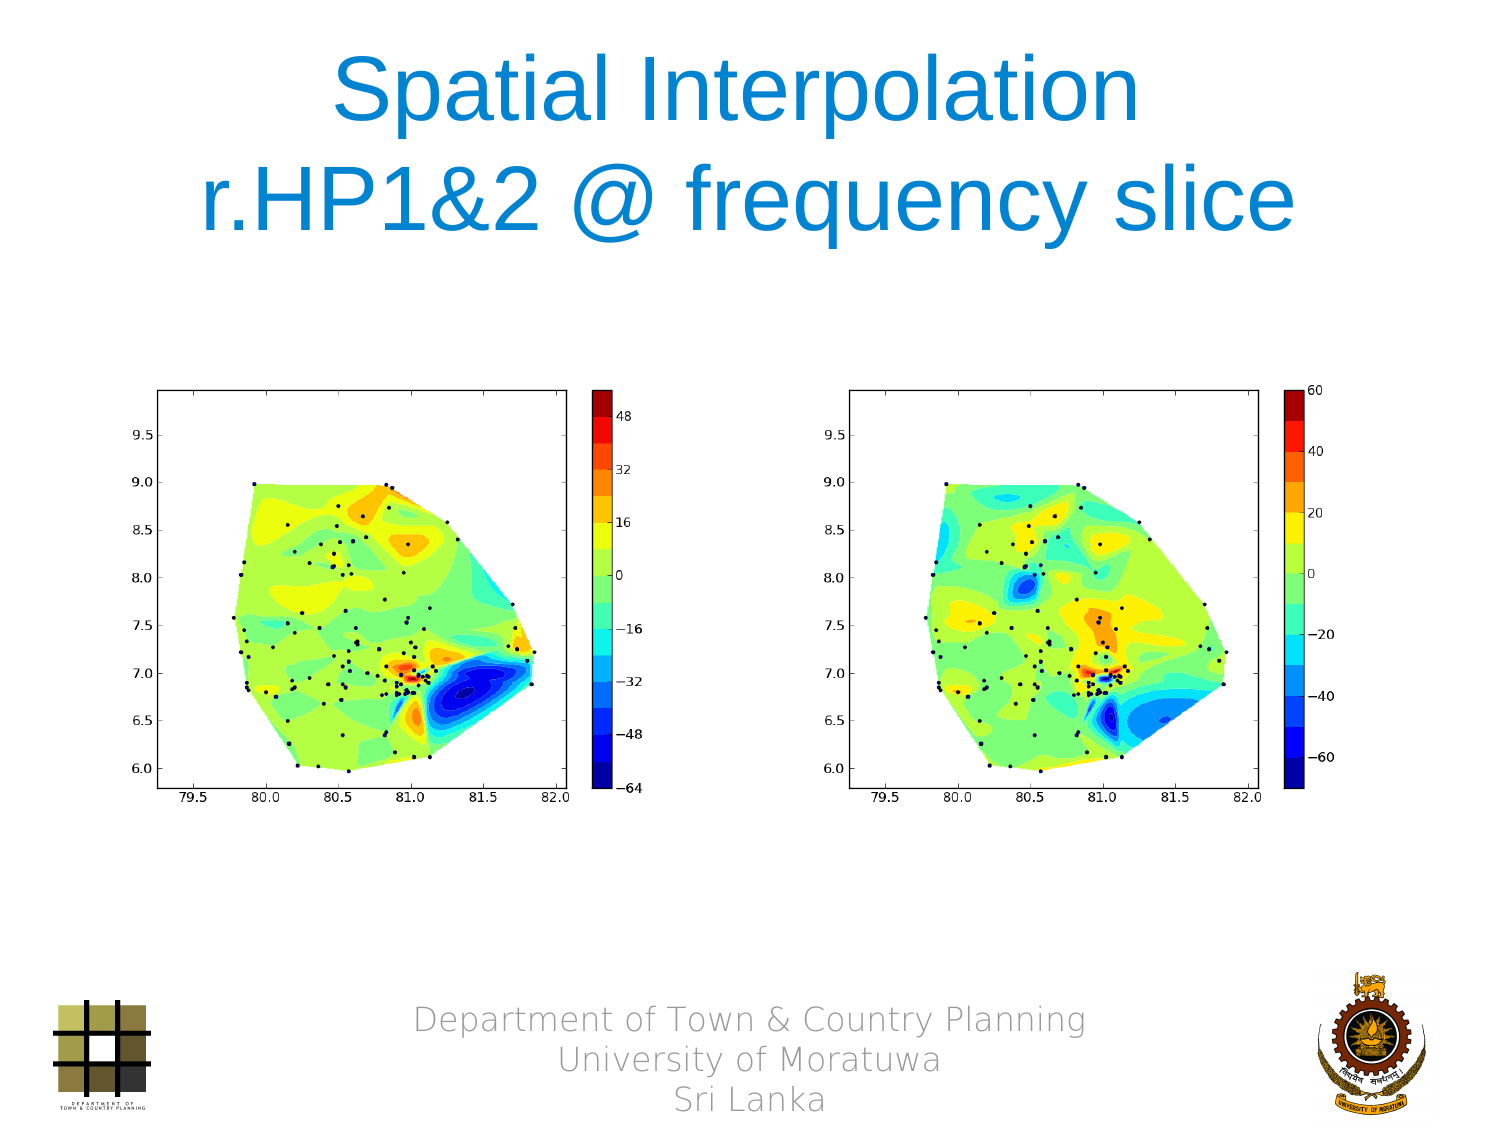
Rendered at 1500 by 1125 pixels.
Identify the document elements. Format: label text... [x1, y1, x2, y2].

picture [53, 1000, 151, 1110]
picture [766, 340, 1426, 837]
picture [1312, 966, 1435, 1125]
title Spatial Interpolation r.HP1&2 @ frequency slice [75, 21, 1426, 257]
picture [74, 340, 734, 837]
